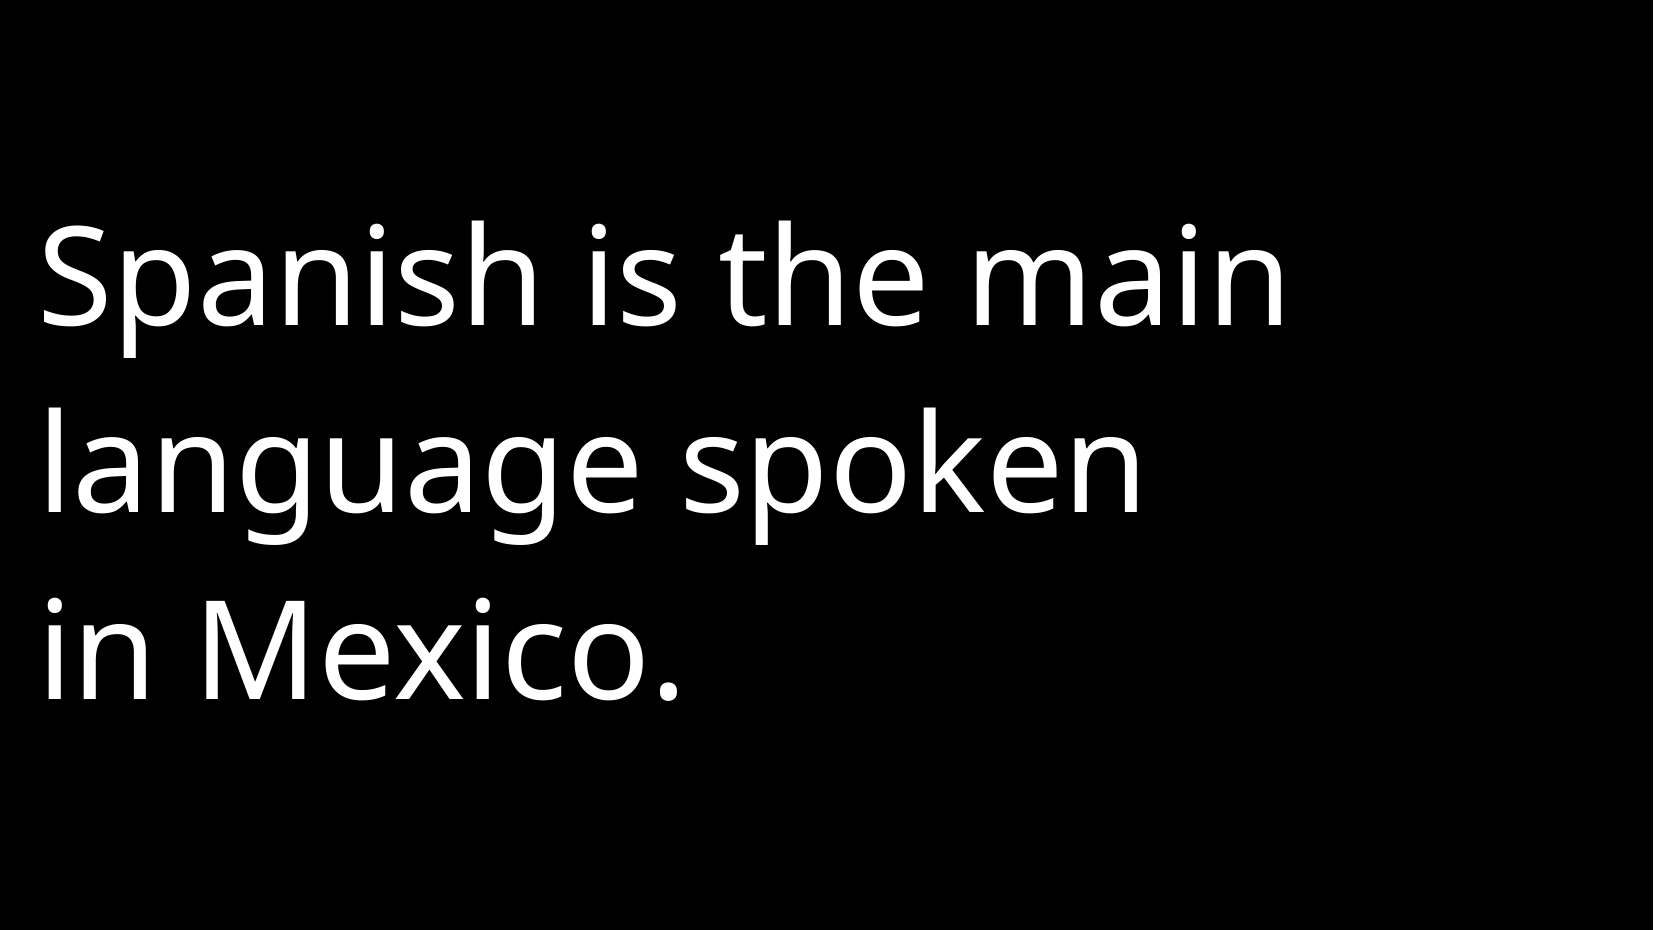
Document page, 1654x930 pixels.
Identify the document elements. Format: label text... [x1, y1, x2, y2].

title Spanish is the main language spoken in Mexico. [37, 19, 1612, 900]
